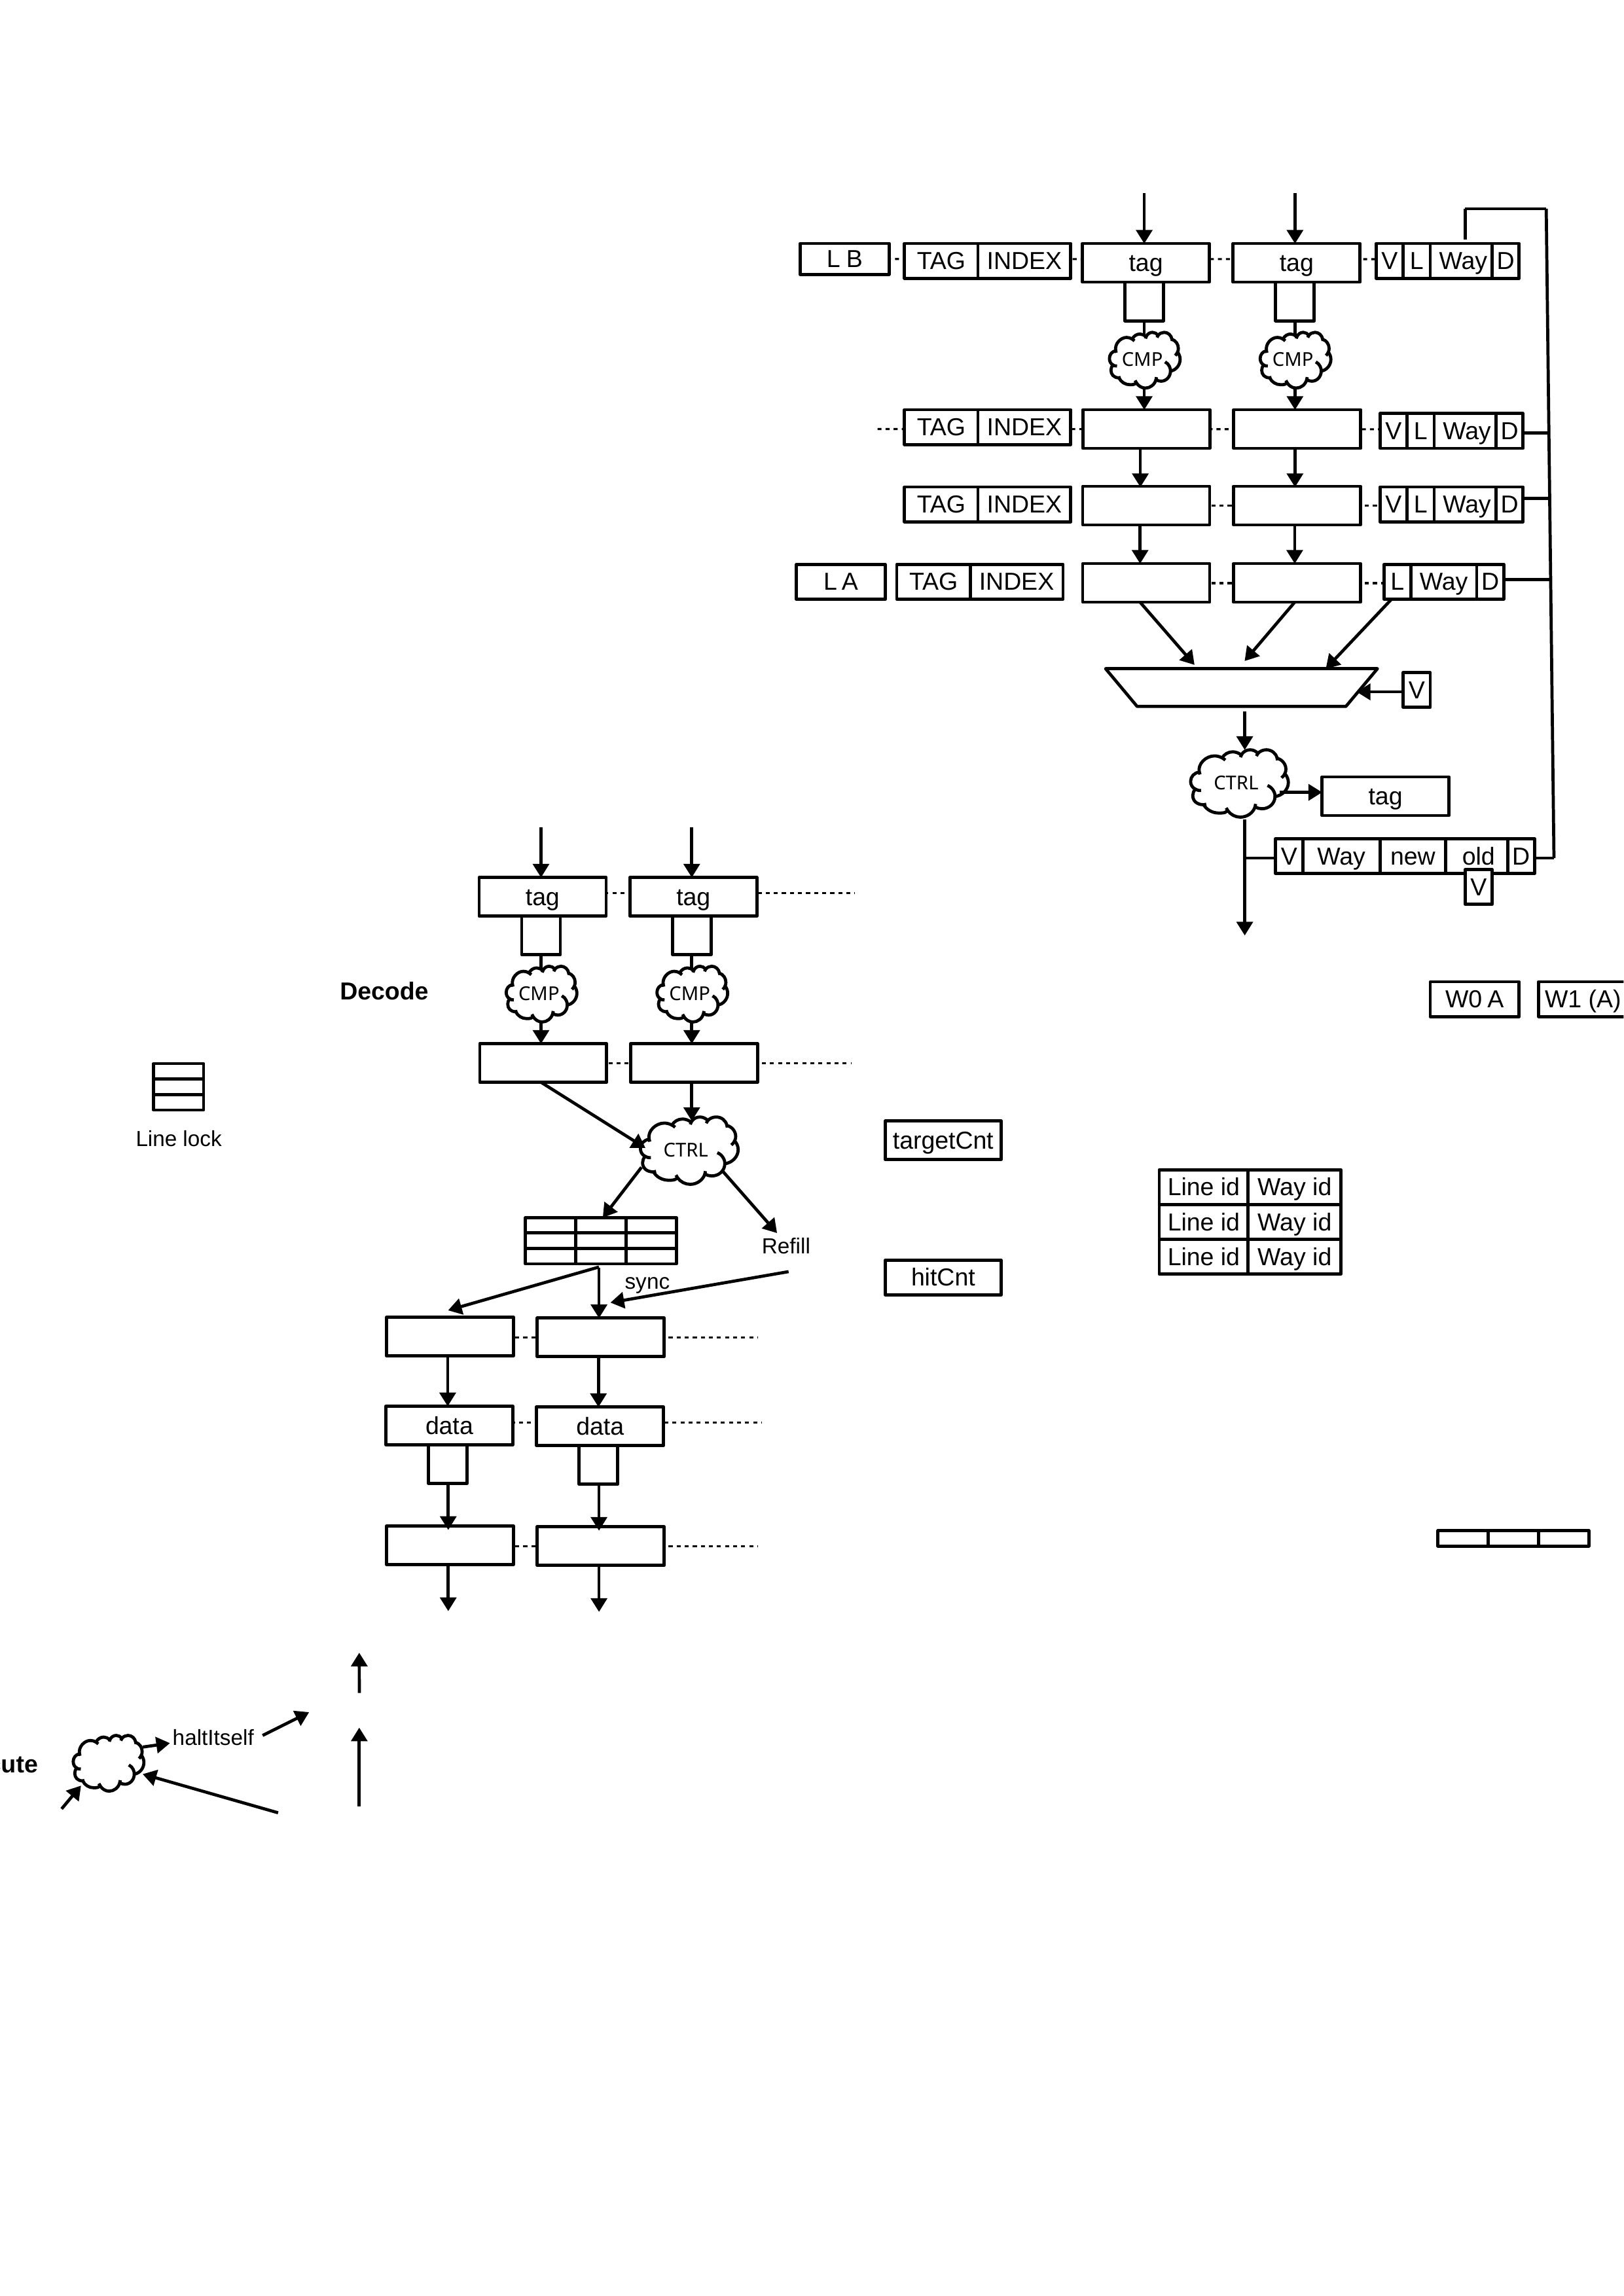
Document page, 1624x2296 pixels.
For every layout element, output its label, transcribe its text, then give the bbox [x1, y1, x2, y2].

text_box tag [478, 877, 606, 916]
text_box [537, 1318, 664, 1357]
text_box [1233, 564, 1361, 603]
text_box L [1403, 243, 1430, 279]
text_box V [1275, 838, 1303, 874]
text_box CTRL [1190, 749, 1289, 817]
text_box [479, 1043, 607, 1083]
text_box new [1380, 838, 1445, 874]
text_box [73, 1735, 144, 1791]
text_box [1083, 409, 1210, 449]
text_box Line id [1159, 1204, 1248, 1239]
text_box [579, 1445, 618, 1484]
text_box V [1403, 672, 1431, 708]
text_box haltItself [135, 1721, 292, 1755]
text_box Line id [1159, 1170, 1248, 1204]
text_box Execute [0, 1745, 48, 1783]
text_box Way [1303, 838, 1380, 874]
text_box CMP [657, 966, 728, 1022]
text_box D [1476, 564, 1504, 600]
text_box Decode [330, 973, 439, 1011]
text_box L A [796, 564, 886, 600]
text_box TAG [904, 487, 978, 522]
text_box [521, 916, 561, 955]
text_box tag [1322, 777, 1449, 816]
text_box old [1445, 838, 1507, 874]
text_box L [1384, 564, 1411, 600]
text_box [428, 1444, 467, 1484]
text_box data [536, 1407, 664, 1446]
text_box TAG [897, 564, 970, 600]
text_box [1233, 409, 1361, 449]
text_box [1437, 1530, 1589, 1547]
text_box [153, 1064, 204, 1110]
text_box [1105, 668, 1378, 707]
text_box [1083, 564, 1210, 603]
text_box TAG [904, 409, 978, 445]
text_box Way [1434, 487, 1496, 522]
text_box [1233, 486, 1361, 525]
text_box [386, 1317, 514, 1356]
text_box D [1492, 243, 1519, 279]
text_box V [1380, 487, 1407, 522]
text_box INDEX [970, 564, 1064, 600]
text_box V [1465, 869, 1492, 905]
text_box Way [1411, 564, 1476, 600]
text_box W0 A [1430, 982, 1519, 1017]
text_box CMP [506, 966, 577, 1022]
text_box tag [1082, 243, 1210, 283]
text_box L B [800, 243, 890, 275]
text_box W1 (A) [1538, 982, 1624, 1017]
text_box targetCnt [885, 1121, 1001, 1160]
text_box INDEX [978, 409, 1071, 445]
text_box tag [630, 877, 757, 916]
text_box TAG [904, 243, 978, 279]
text_box CMP [1260, 332, 1331, 388]
text_box CTRL [640, 1117, 738, 1185]
text_box V [1380, 413, 1407, 449]
text_box sync [610, 1265, 684, 1299]
text_box CMP [1109, 332, 1180, 388]
text_box [386, 1526, 514, 1565]
text_box INDEX [978, 487, 1071, 522]
text_box D [1496, 413, 1523, 449]
text_box Way [1430, 243, 1492, 279]
text_box data [386, 1406, 513, 1445]
text_box [537, 1526, 664, 1566]
text_box Line id [1159, 1239, 1248, 1274]
text_box Way [1434, 413, 1496, 449]
text_box [1083, 486, 1210, 525]
text_box hitCnt [885, 1260, 1001, 1295]
text_box Way id [1248, 1170, 1341, 1204]
text_box tag [1233, 243, 1360, 283]
text_box [1275, 282, 1314, 321]
text_box [1125, 282, 1164, 321]
text_box Refill [727, 1229, 846, 1264]
text_box Line lock [126, 1121, 232, 1156]
text_box L [1407, 413, 1434, 449]
text_box INDEX [978, 243, 1071, 279]
text_box [630, 1043, 758, 1083]
text_box D [1507, 838, 1535, 874]
text_box [672, 916, 712, 955]
text_box D [1496, 487, 1523, 522]
text_box V [1376, 243, 1403, 279]
text_box [525, 1217, 677, 1265]
text_box Way id [1248, 1239, 1341, 1274]
text_box L [1407, 487, 1434, 522]
text_box Way id [1248, 1204, 1341, 1239]
